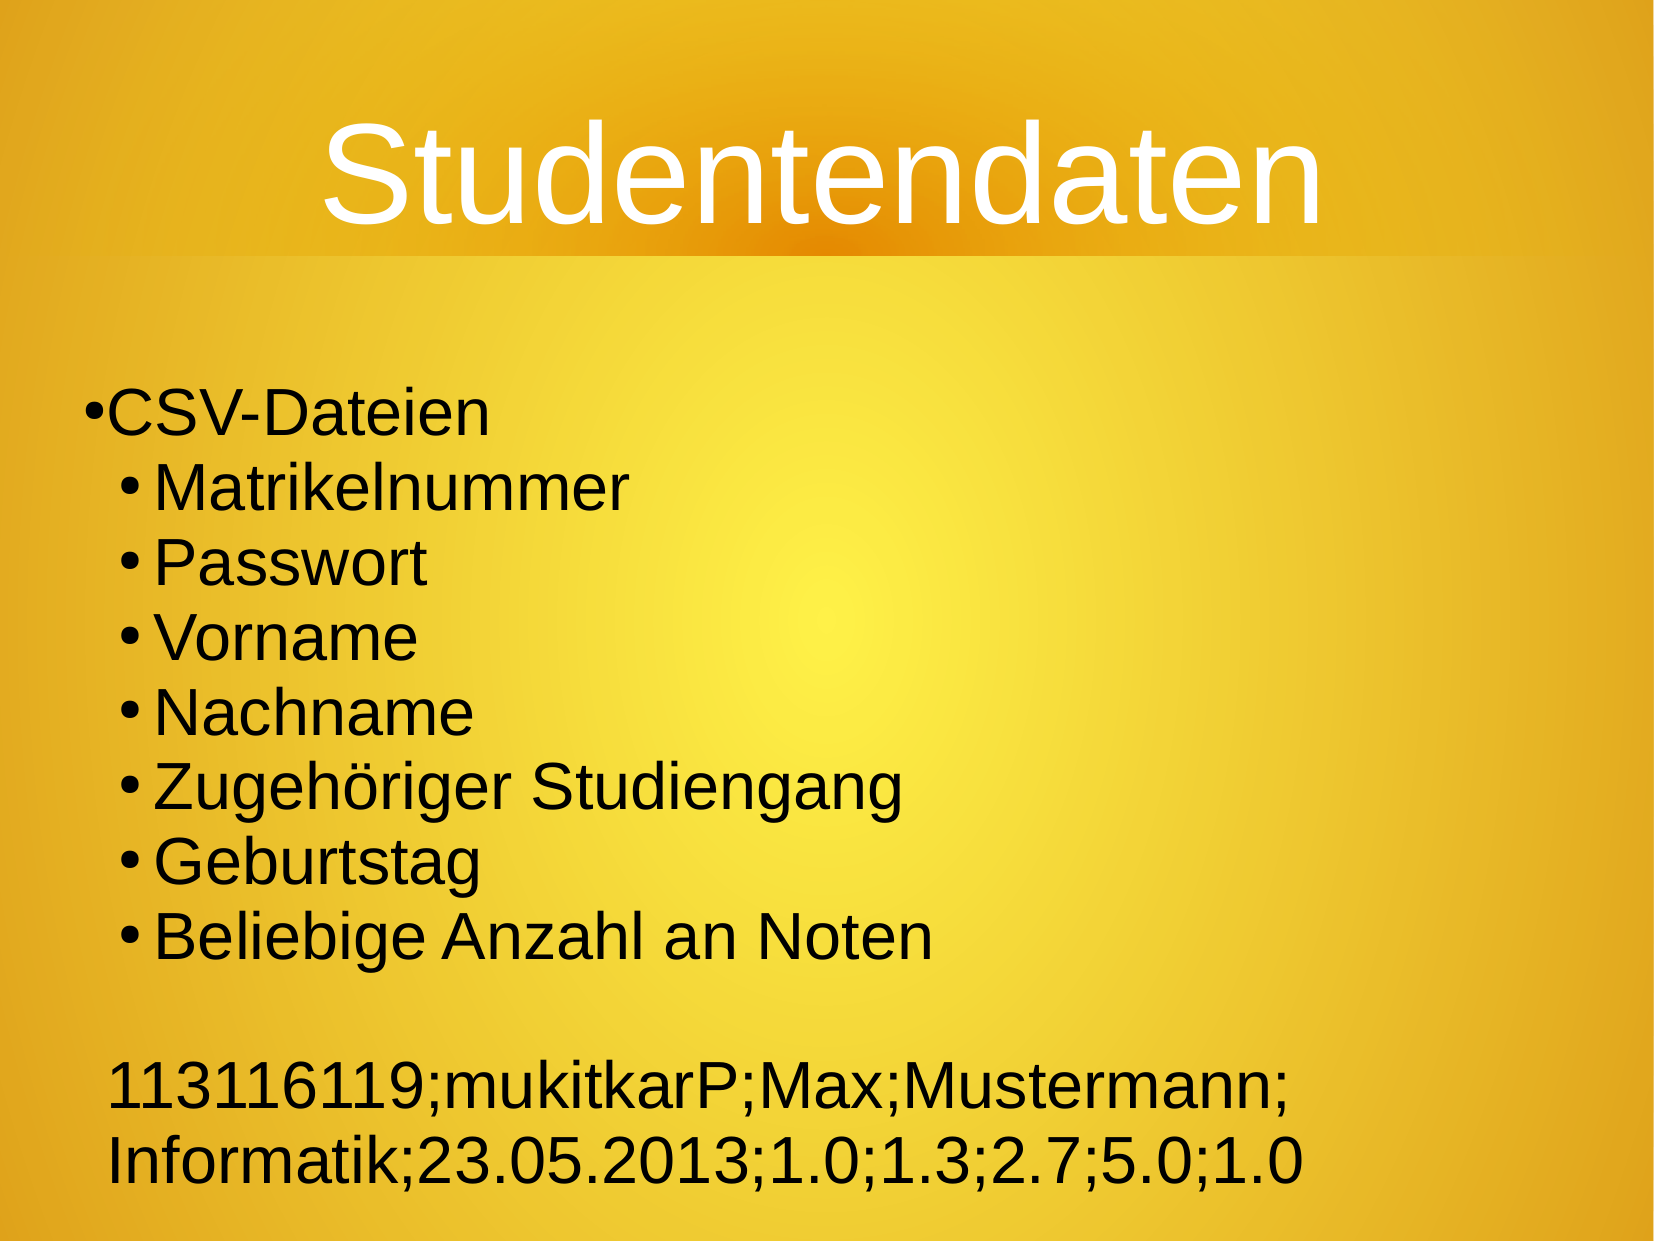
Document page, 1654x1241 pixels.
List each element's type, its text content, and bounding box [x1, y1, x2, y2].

title Studentendaten [78, 70, 1567, 278]
subtitle CSV-Dateien Matrikelnummer Passwort Vorname Nachname Zugehöriger Studiengang Geburtstag Beliebige Anzahl an Noten 113116119;mukitkarP;Max;Mustermann; Informatik;23.05.2013;1.0;1.3;2.7;5.0;1.0 [82, 307, 1538, 1241]
